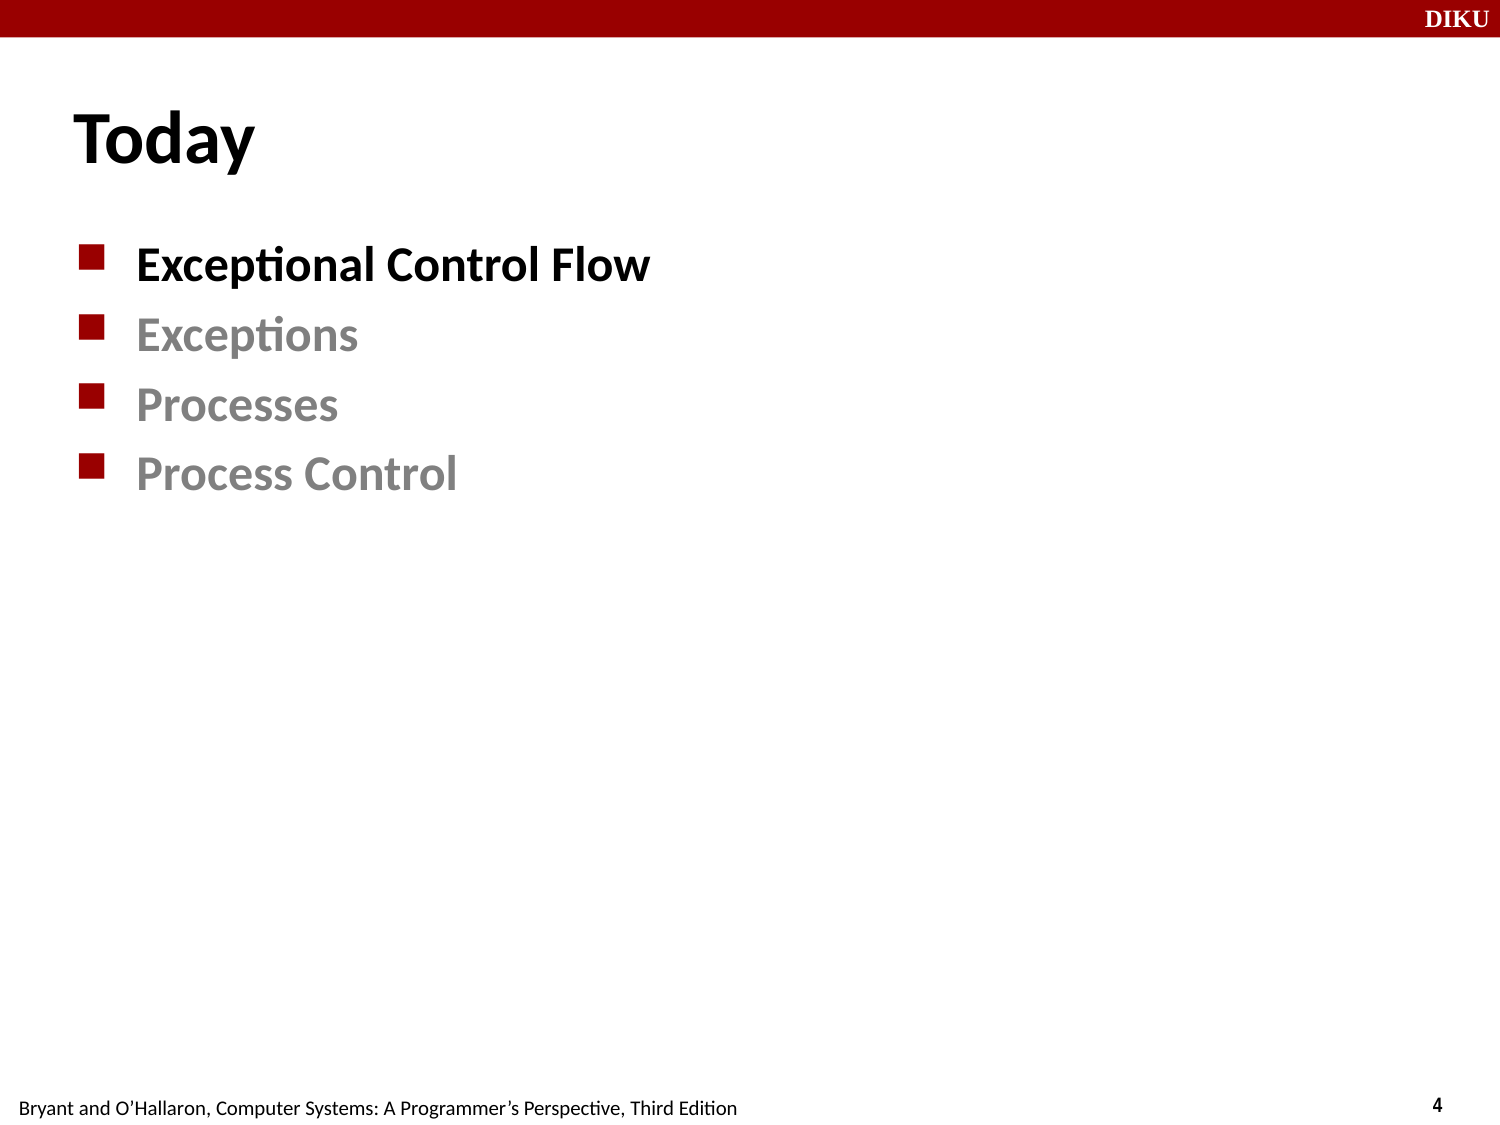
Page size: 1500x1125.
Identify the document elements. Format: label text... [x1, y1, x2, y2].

title Today [58, 71, 1304, 197]
list Exceptional Control Flow Exceptions Processes Process Control [65, 223, 1361, 1040]
